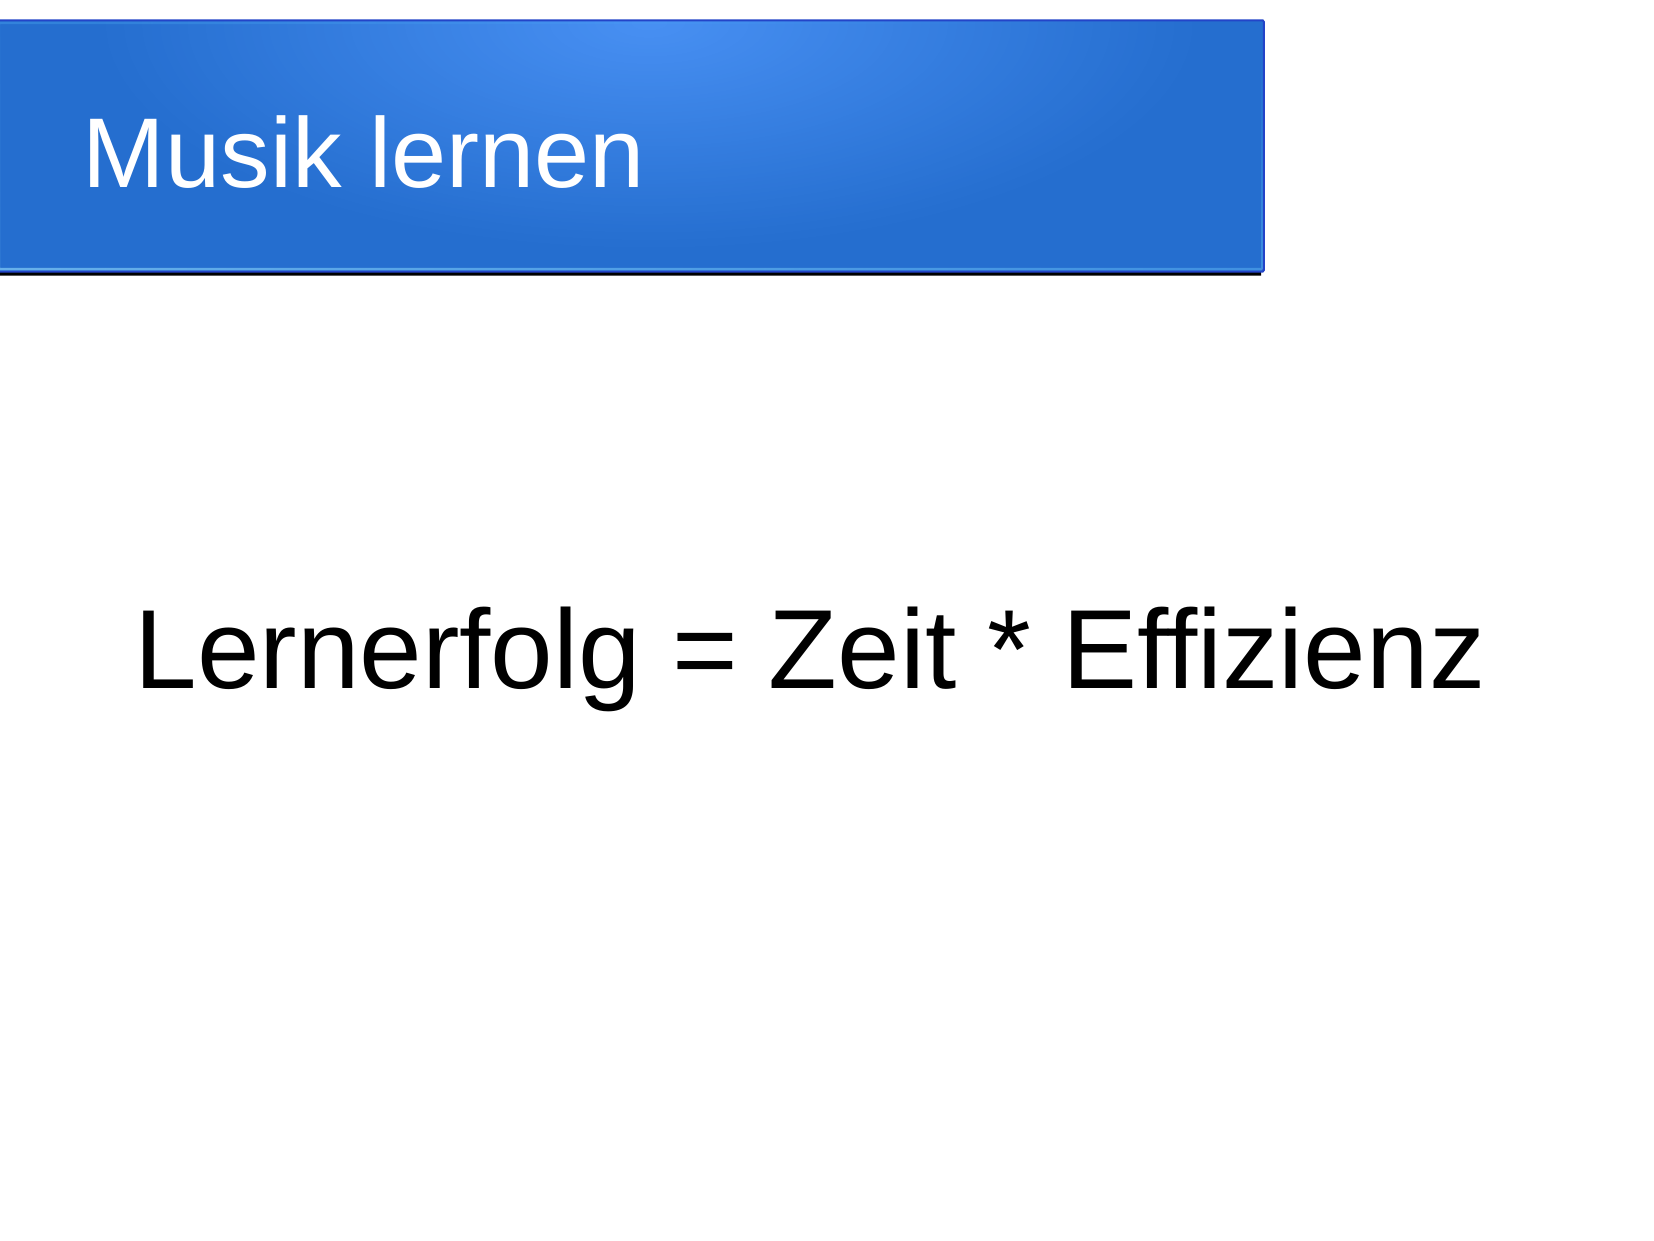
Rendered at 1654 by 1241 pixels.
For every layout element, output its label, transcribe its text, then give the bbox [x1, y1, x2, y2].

title Musik lernen [82, 49, 1250, 257]
subtitle Lernerfolg = Zeit * Effizienz [82, 290, 1538, 1010]
